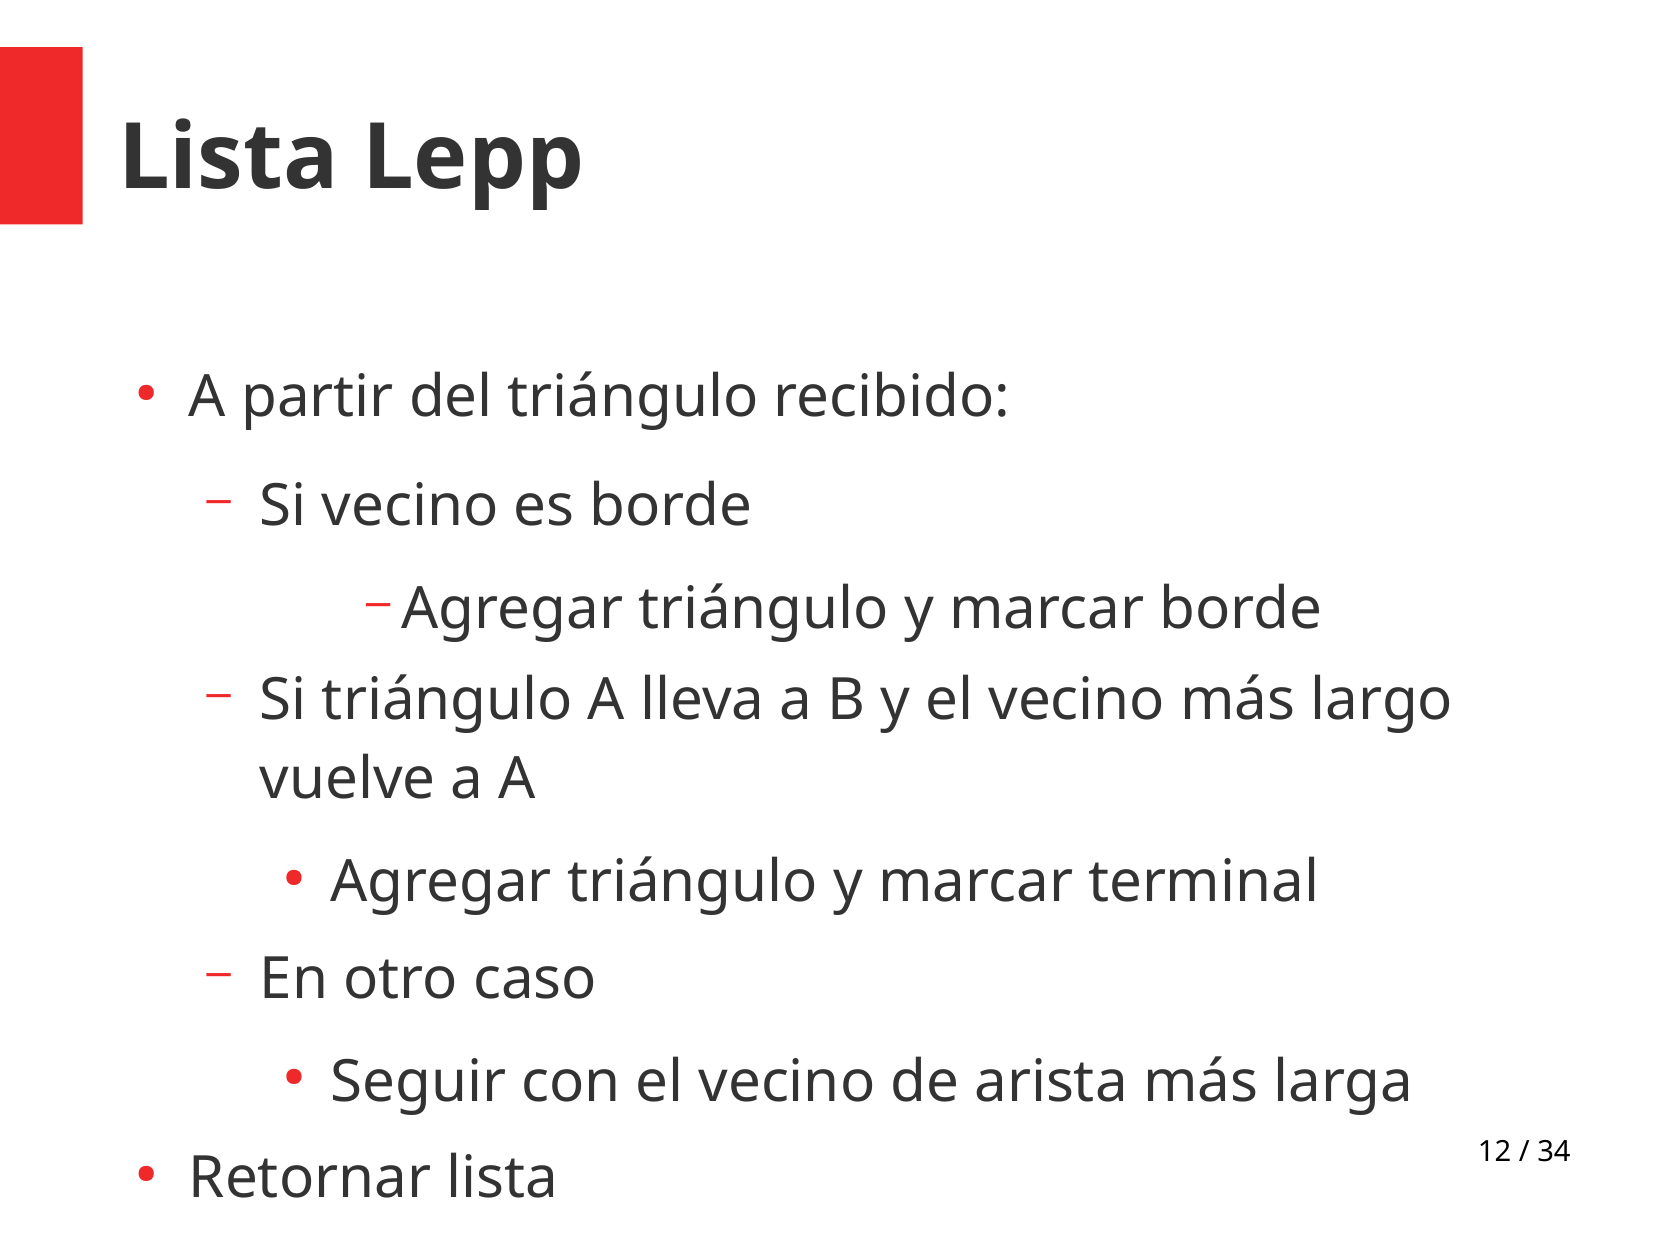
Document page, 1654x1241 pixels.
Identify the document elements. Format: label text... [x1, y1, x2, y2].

list A partir del triángulo recibido: Si vecino es borde Agregar triángulo y marcar borde Si triángulo A lleva a B y el vecino más largo vuelve a A Agregar triángulo y marcar terminal En otro caso Seguir con el vecino de arista más larga Retornar lista [118, 354, 1536, 1074]
title Lista Lepp [118, 49, 1571, 257]
